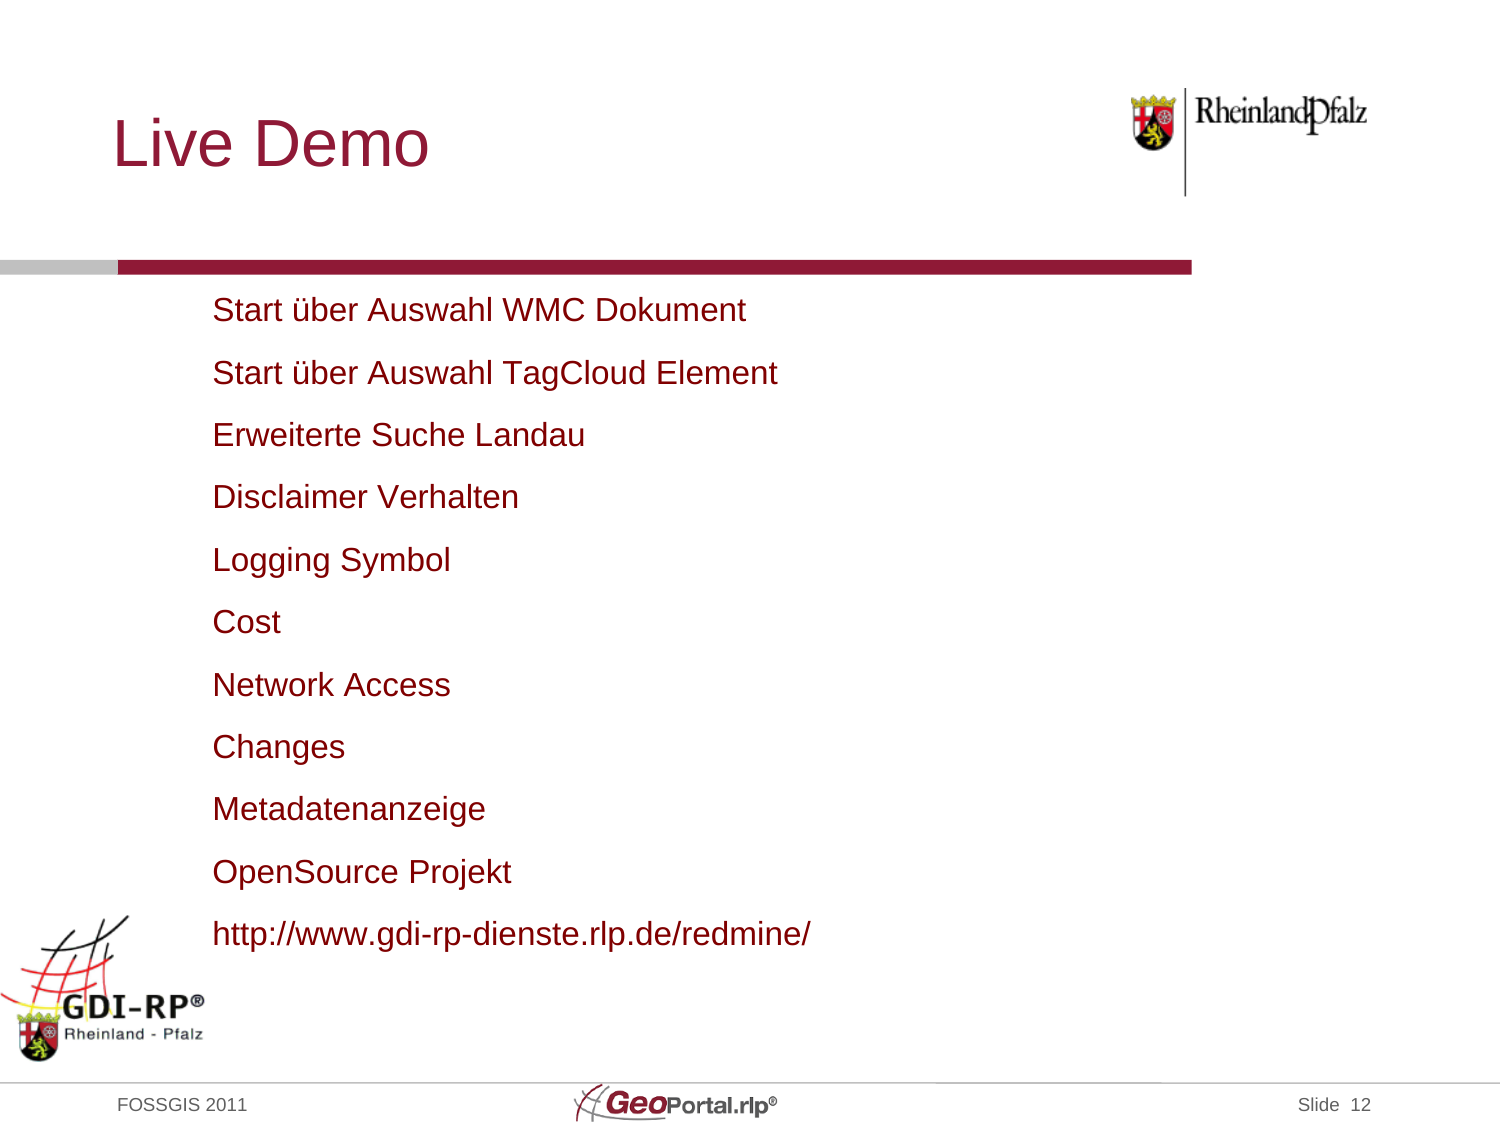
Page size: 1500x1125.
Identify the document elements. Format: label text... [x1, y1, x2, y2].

picture [1131, 88, 1447, 198]
title Live Demo [112, 63, 1071, 224]
list Start über Auswahl WMC Dokument Start über Auswahl TagCloud Element Erweiterte Suche Landau Disclaimer Verhalten Logging Symbol Cost Network Access Changes Metadatenanzeige OpenSource Projekt http://www.gdi-rp-dienste.rlp.de/redmine/ [212, 295, 1196, 1125]
picture [0, 915, 207, 1063]
